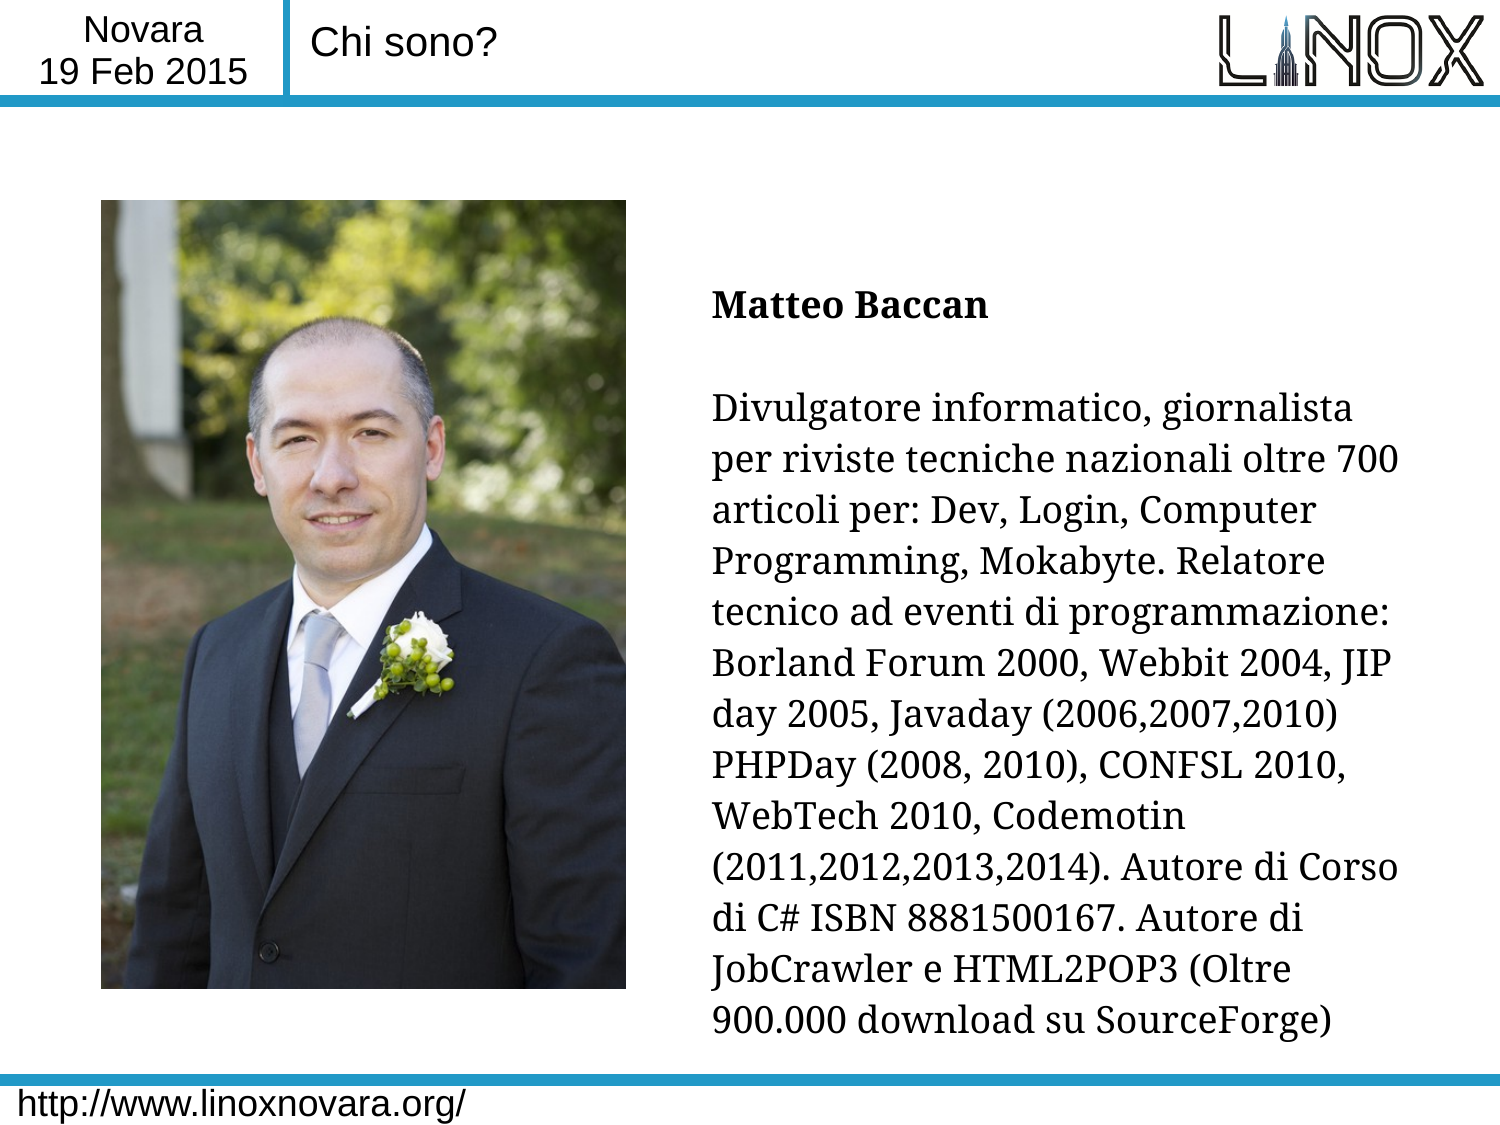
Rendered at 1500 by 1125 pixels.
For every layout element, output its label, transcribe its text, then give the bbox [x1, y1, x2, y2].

picture [0, 1074, 1500, 1086]
list Chi sono? [295, 11, 907, 87]
text_box Matteo Baccan Divulgatore informatico, giornalista per riviste tecniche nazionali oltre 700 articoli per: Dev, Login, Computer Programming, Mokabyte. Relatore tecnico ad eventi di programmazione: Borland Forum 2000, Webbit 2004, JIP day 2005, Javaday (2006,2007,2010) PHPDay (2008, 2010), CONFSL 2010, WebTech 2010, Codemotin (2011,2012,2013,2014). Autore di Corso di C# ISBN 8881500167. Autore di JobCrawler e HTML2POP3 (Oltre 900.000 download su SourceForge) [696, 271, 1430, 910]
picture [101, 200, 626, 989]
picture [0, 0, 1500, 107]
